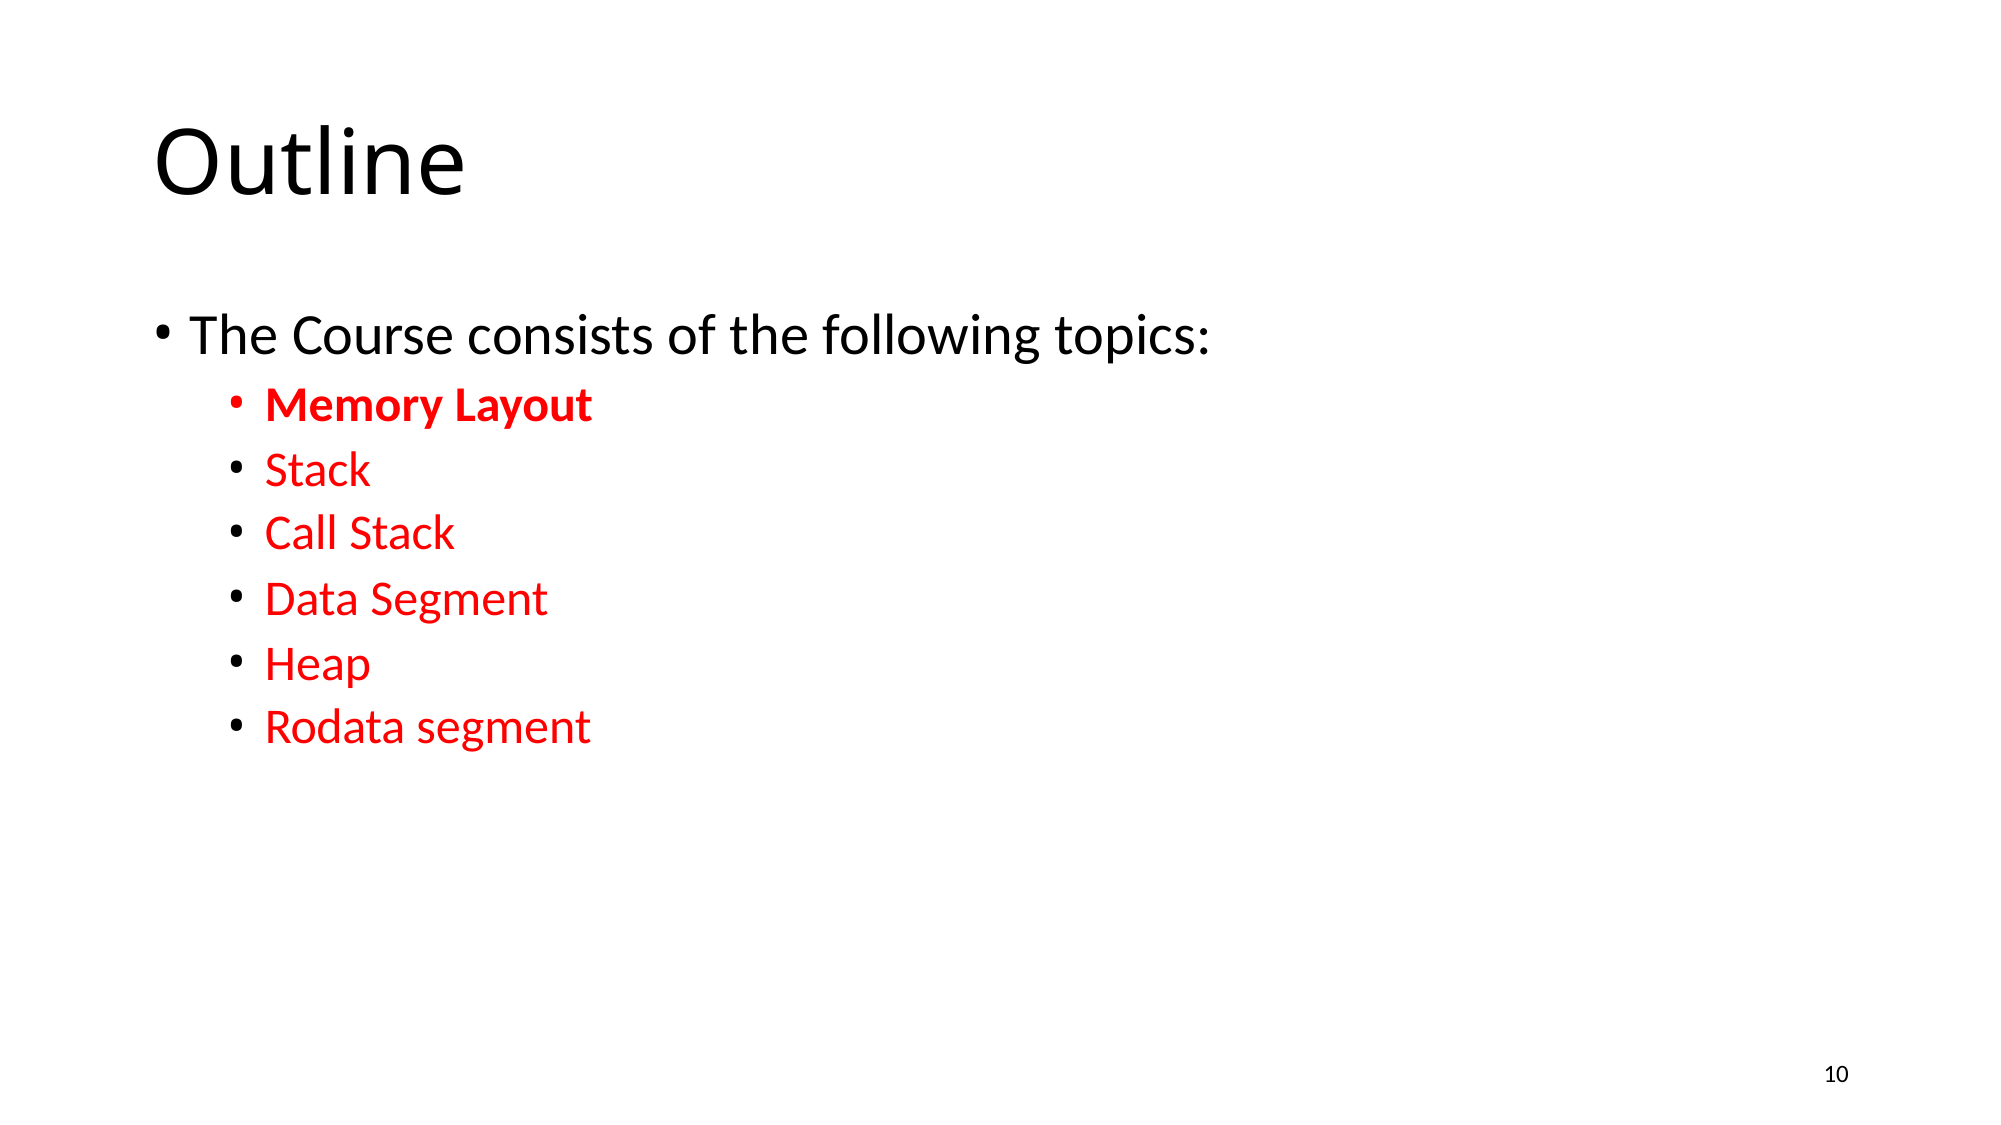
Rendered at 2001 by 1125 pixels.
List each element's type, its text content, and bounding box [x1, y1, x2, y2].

title Outline [150, 100, 601, 322]
text_box The Course consists of the following topics: Memory Layout Stack Call Stack Data Segment Heap Rodata segment [150, 288, 1215, 754]
text_box 10 [1821, 1055, 1851, 1088]
